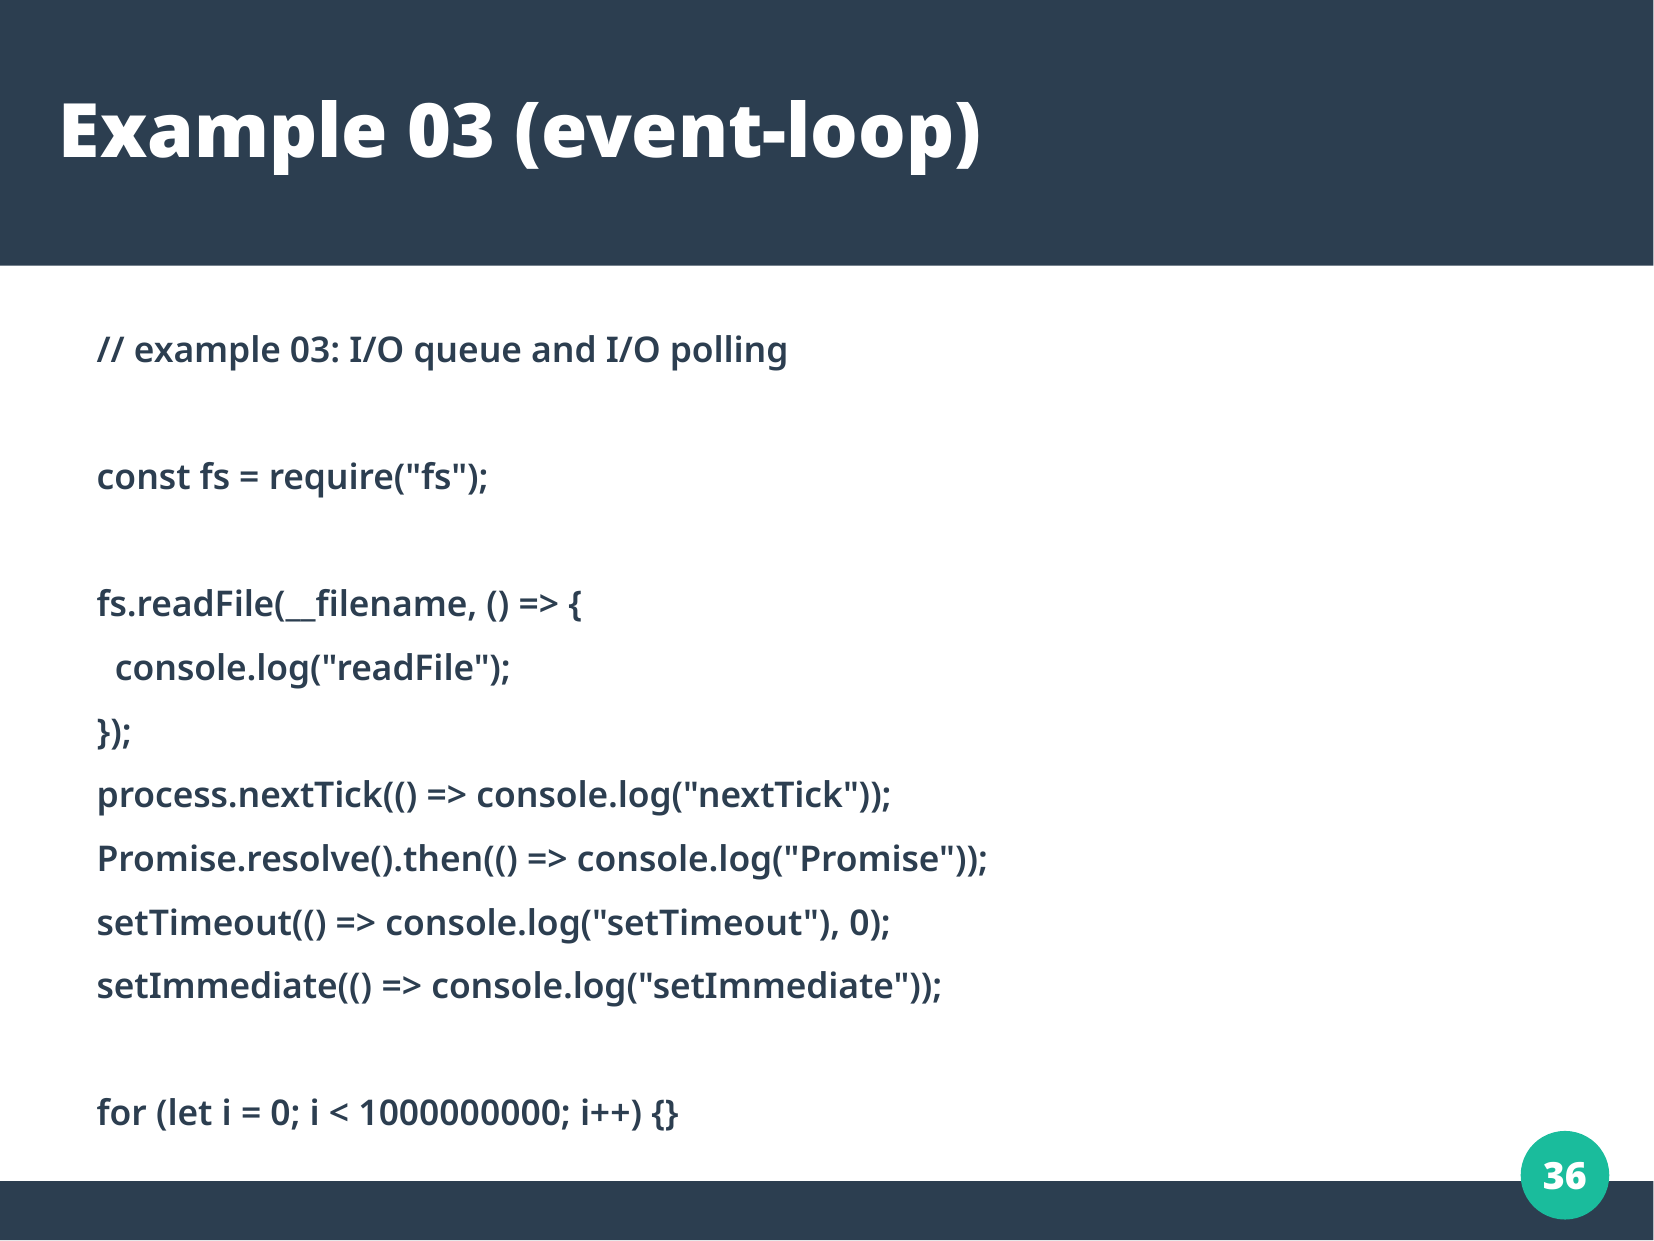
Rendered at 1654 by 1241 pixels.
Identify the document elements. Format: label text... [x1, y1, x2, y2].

title Example 03 (event-loop) [59, 49, 1595, 207]
list // example 03: I/O queue and I/O polling const fs = require("fs"); fs.readFile(__filename, () => { console.log("readFile"); }); process.nextTick(() => console.log("nextTick")); Promise.resolve().then(() => console.log("Promise")); setTimeout(() => console.log("setTimeout"), 0); setImmediate(() => console.log("setImmediate")); for (let i = 0; i < 1000000000; i++) {} [59, 324, 1595, 1152]
